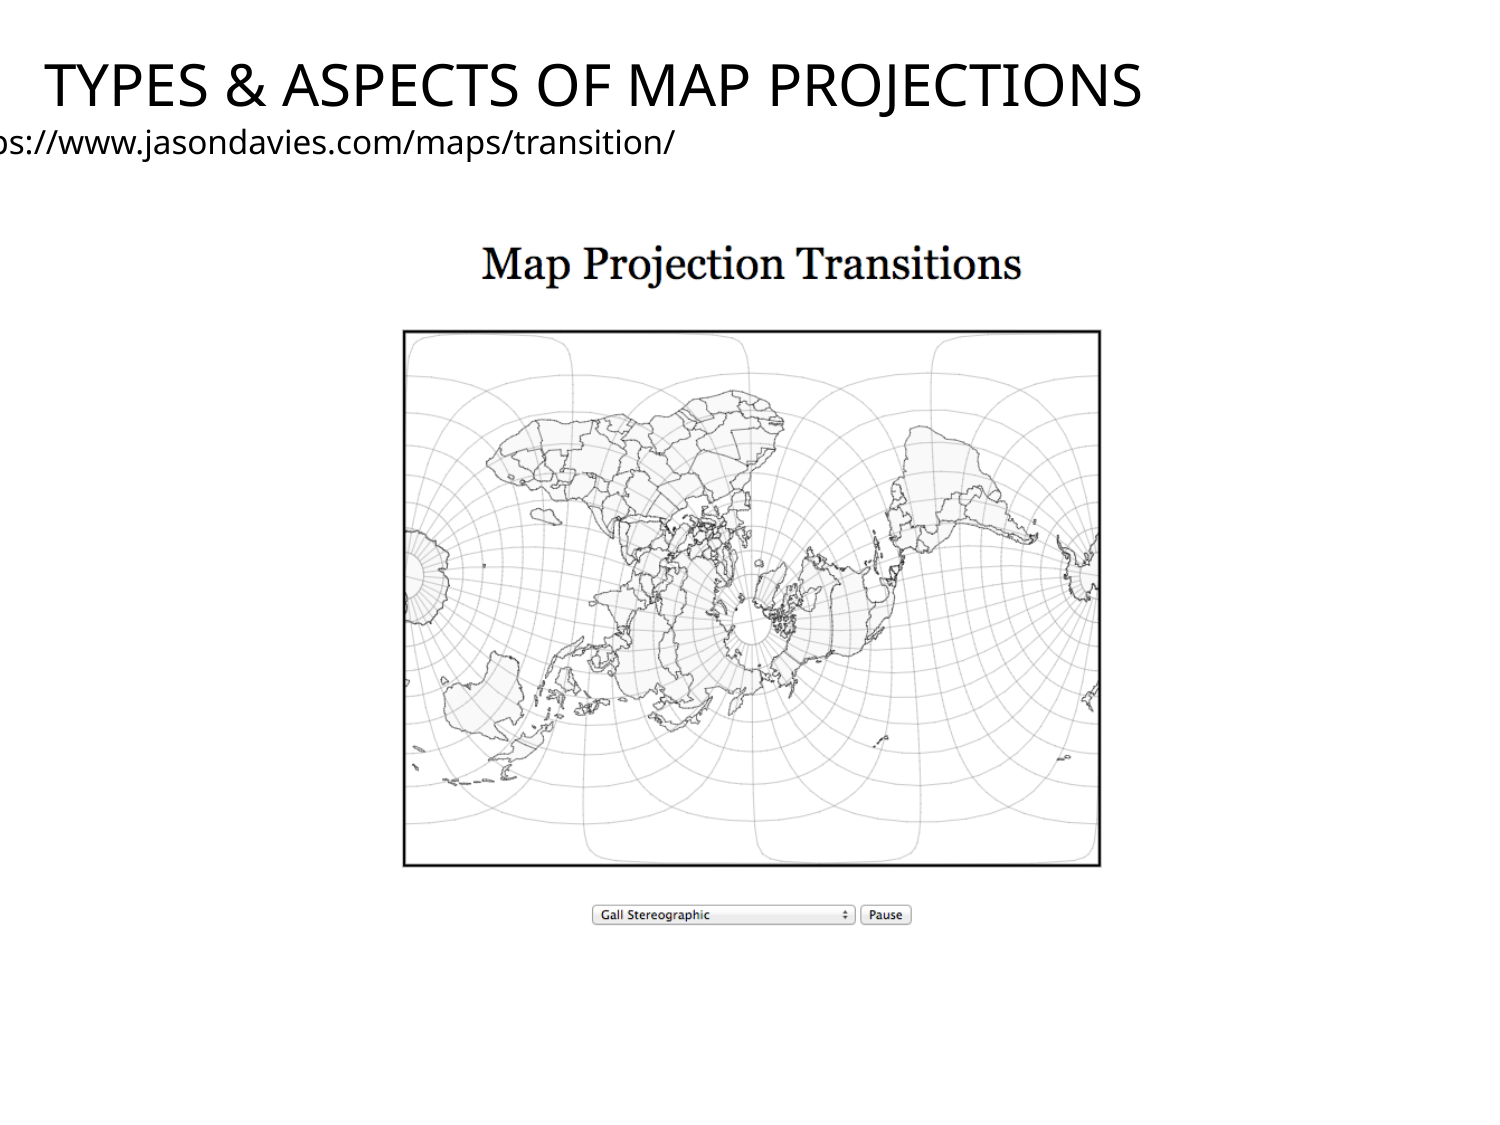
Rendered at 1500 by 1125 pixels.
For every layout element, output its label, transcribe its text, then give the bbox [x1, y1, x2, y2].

text_box https://www.jasondavies.com/maps/transition/ [0, 113, 692, 169]
picture [383, 231, 1141, 936]
text_box TYPES & ASPECTS OF MAP PROJECTIONS [29, 0, 1317, 166]
